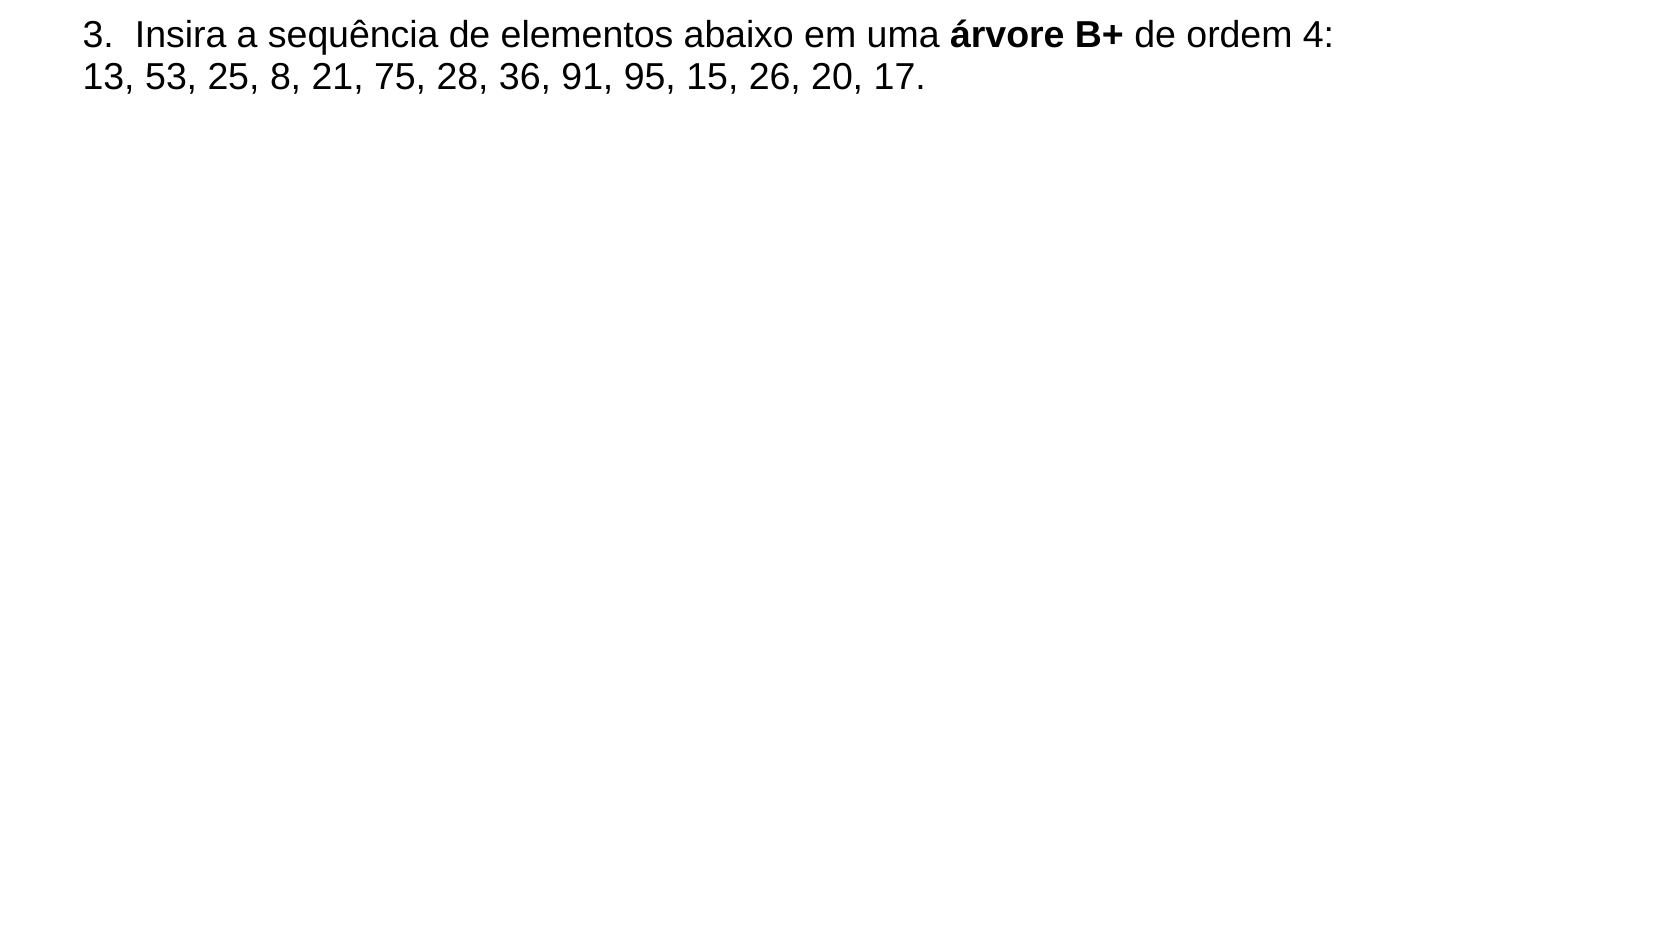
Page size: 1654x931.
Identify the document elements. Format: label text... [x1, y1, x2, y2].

title 3. Insira a sequência de elementos abaixo em uma árvore B+ de ordem 4: 13, 53, 25, 8, 21, 75, 28, 36, 91, 95, 15, 26, 20, 17. [82, 0, 1642, 134]
